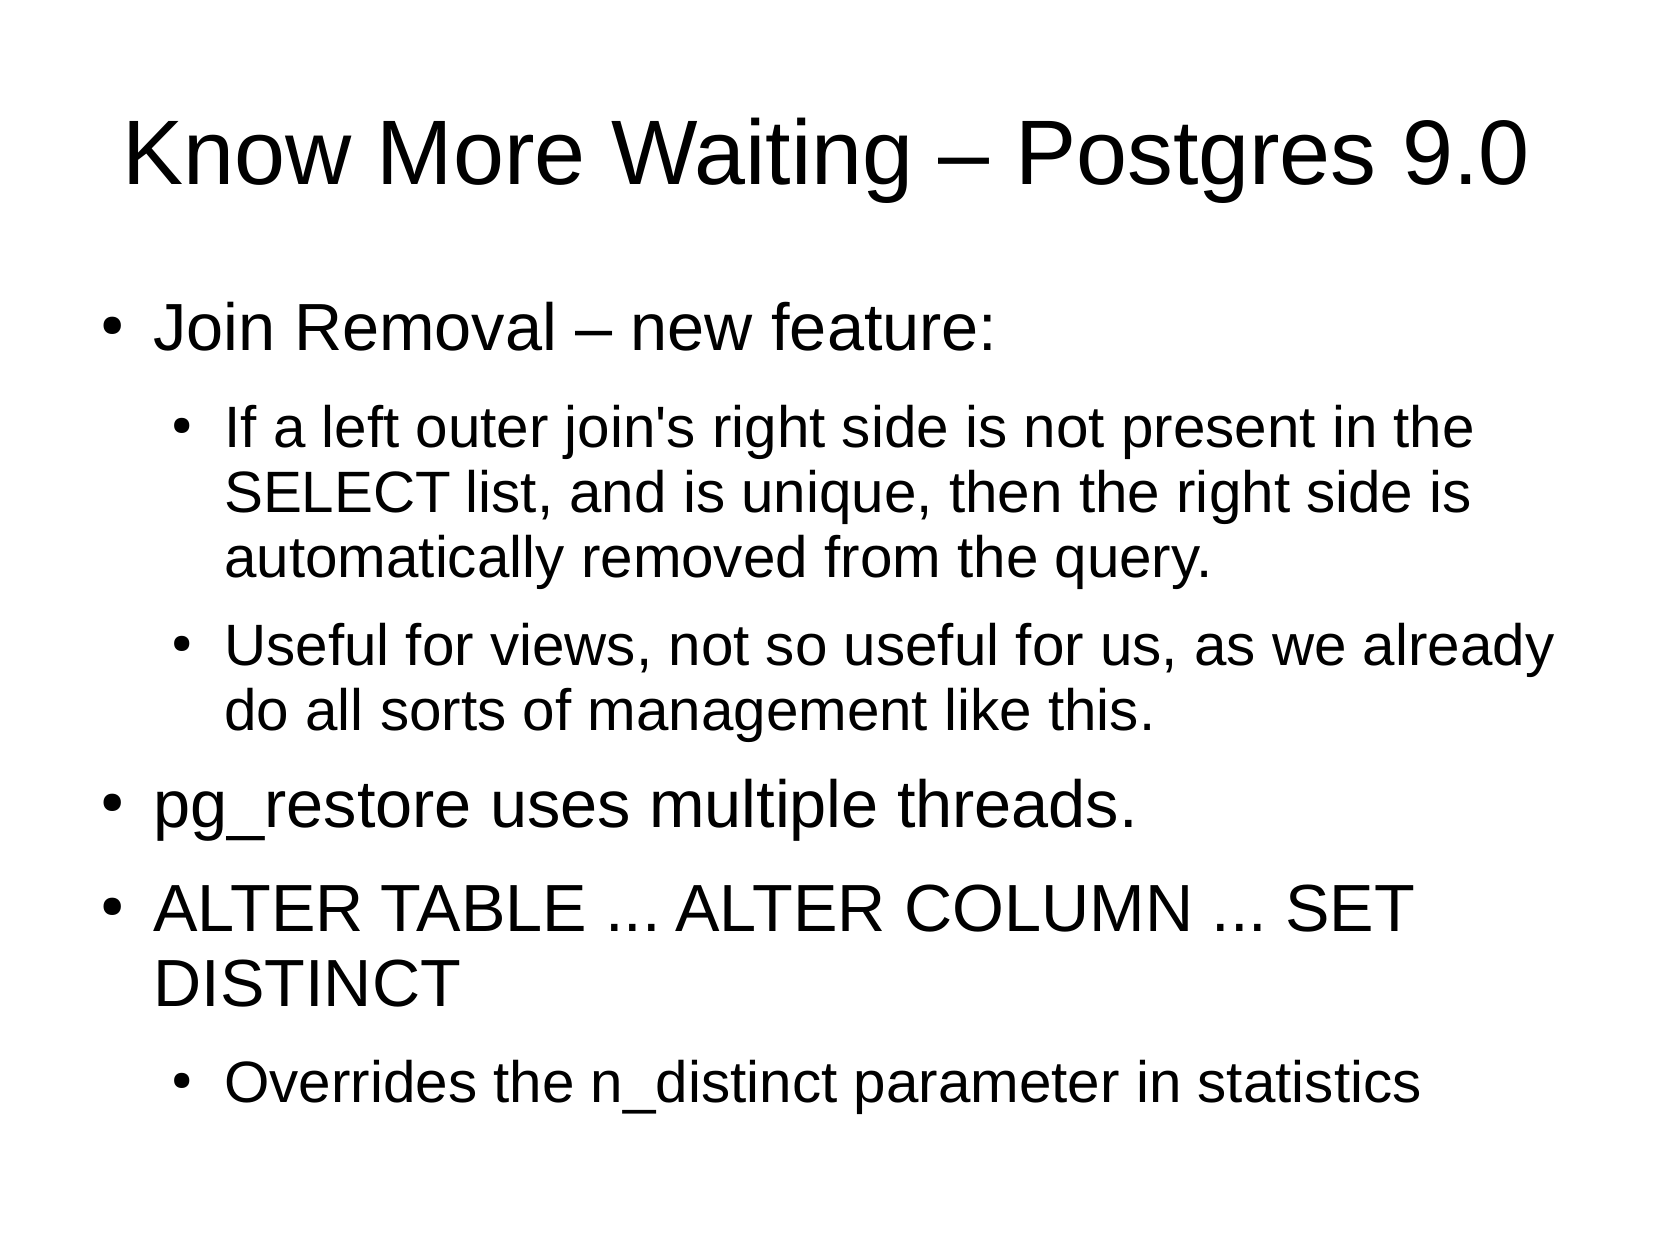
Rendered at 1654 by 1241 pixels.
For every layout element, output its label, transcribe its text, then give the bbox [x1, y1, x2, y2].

title Know More Waiting – Postgres 9.0 [82, 56, 1571, 250]
list Join Removal – new feature: If a left outer join's right side is not present in the SELECT list, and is unique, then the right side is automatically removed from the query. Useful for views, not so useful for us, as we already do all sorts of management like this. pg_restore uses multiple threads. ALTER TABLE ... ALTER COLUMN ... SET DISTINCT Overrides the n_distinct parameter in statistics [82, 290, 1571, 1182]
